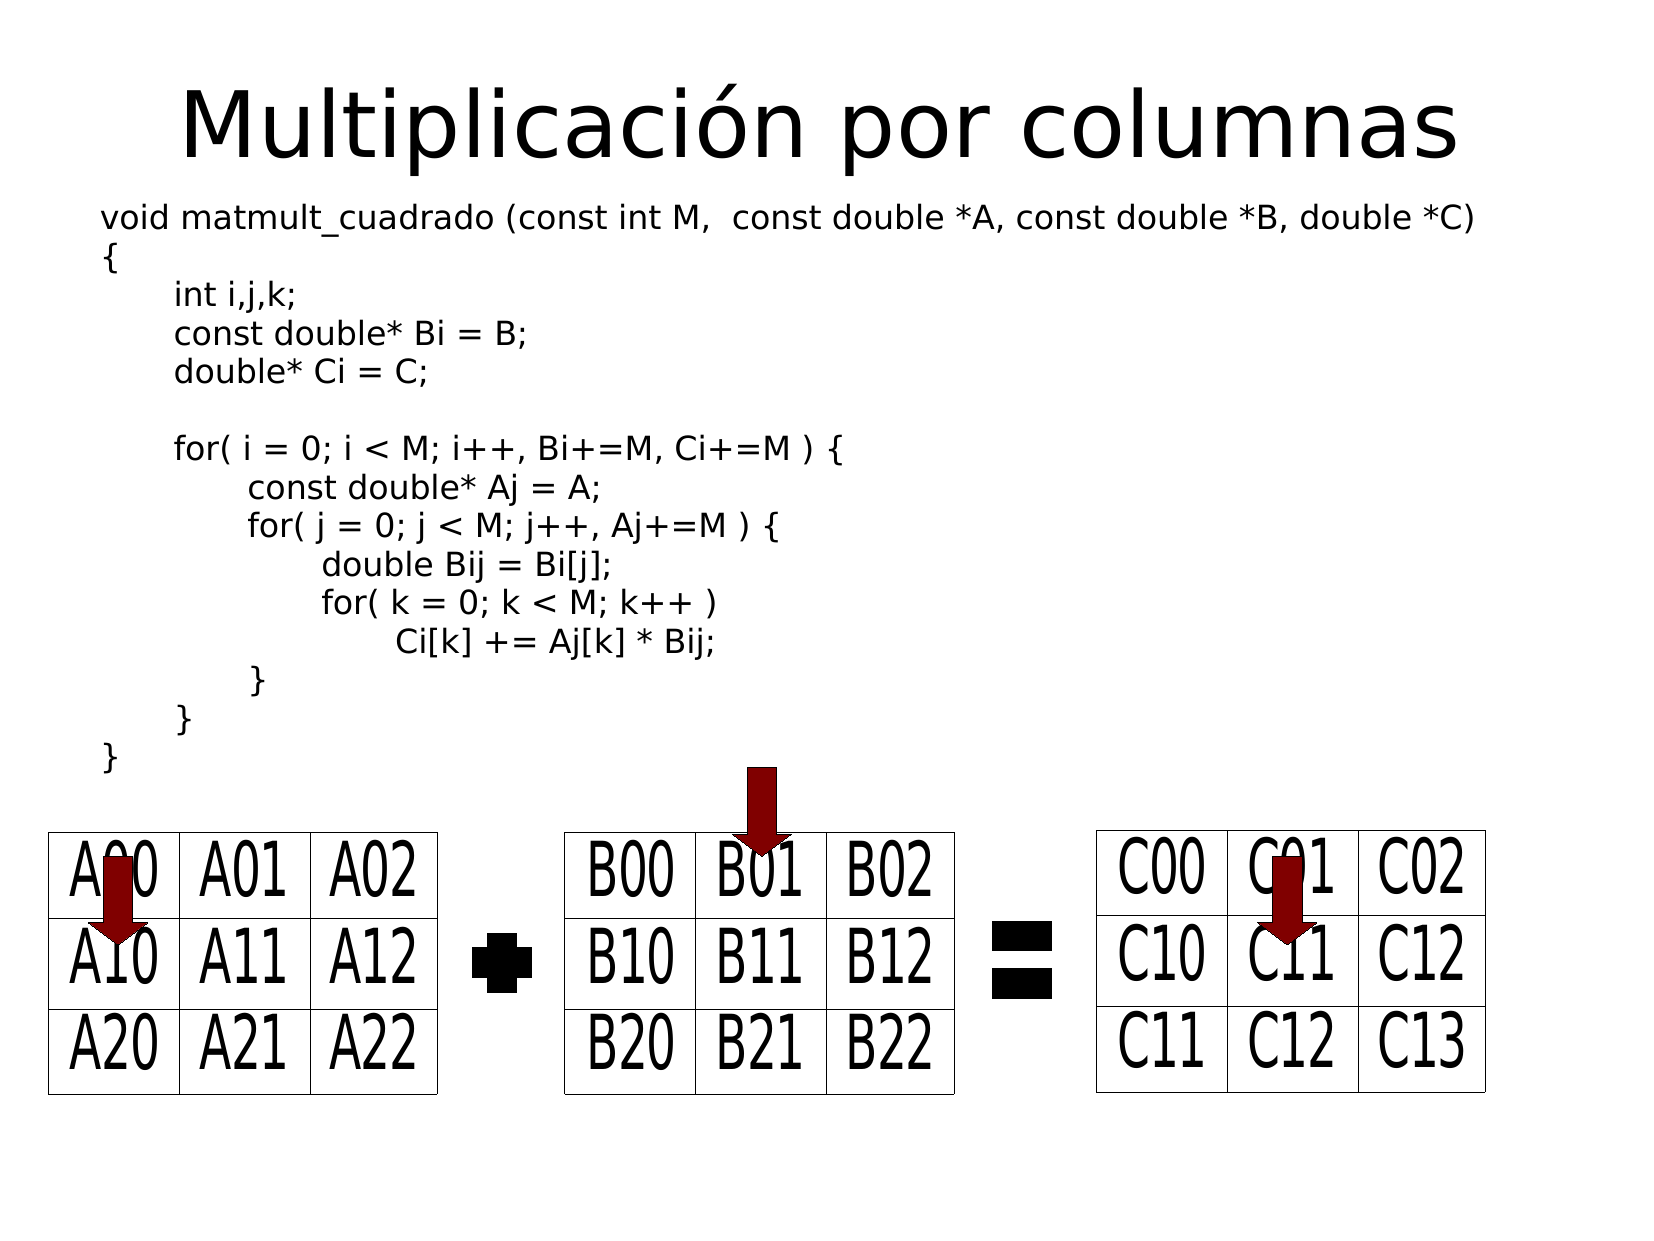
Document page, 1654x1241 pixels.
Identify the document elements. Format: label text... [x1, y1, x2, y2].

text_box void matmult_cuadrado (const int M, const double *A, const double *B, double *C) { int i,j,k; const double* Bi = B; double* Ci = C; for( i = 0; i < M; i++, Bi+=M, Ci+=M ) { const double* Aj = A; for( j = 0; j < M; j++, Aj+=M ) { double Bij = Bi[j]; for( k = 0; k < M; k++ ) Ci[k] += Aj[k] * Bij; } } } [84, 191, 1595, 1034]
title Multiplicación por columnas [76, 29, 1565, 222]
text_box [732, 767, 792, 857]
text_box [88, 856, 148, 945]
chart [44, 826, 443, 1101]
chart [1092, 1034, 1491, 1099]
chart [561, 1034, 960, 1101]
text_box [1257, 856, 1317, 945]
